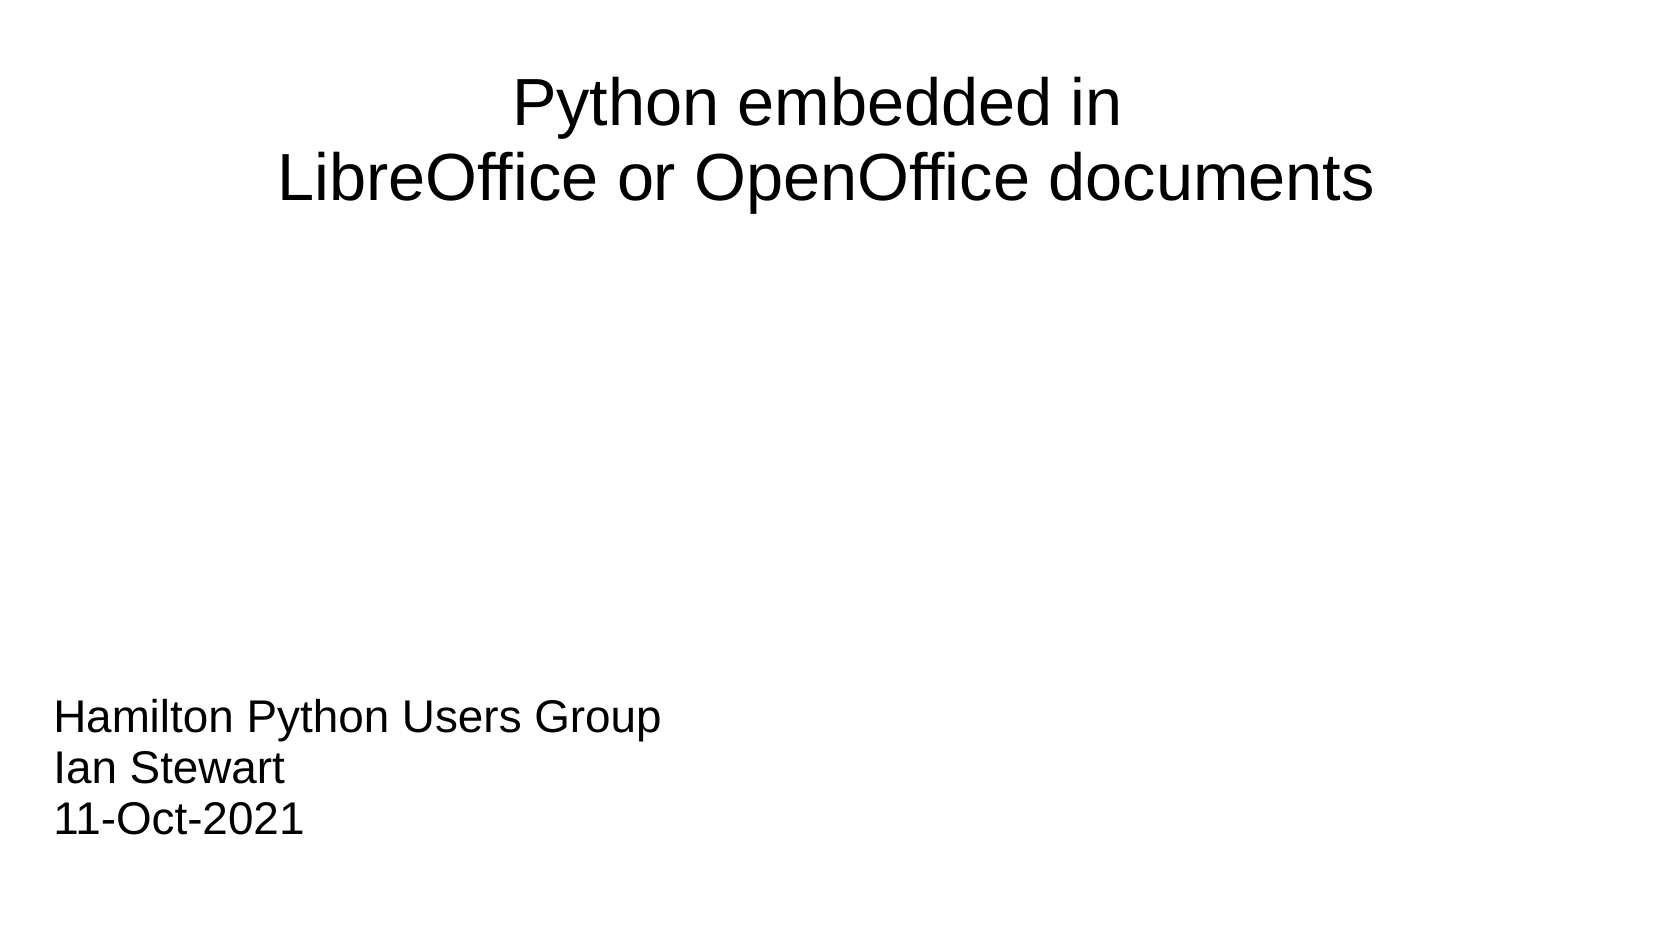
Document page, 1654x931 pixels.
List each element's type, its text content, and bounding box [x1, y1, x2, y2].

subtitle Hamilton Python Users Group Ian Stewart 11-Oct-2021 [53, 690, 1542, 931]
title Python embedded in LibreOffice or OpenOffice documents [82, 64, 1571, 215]
